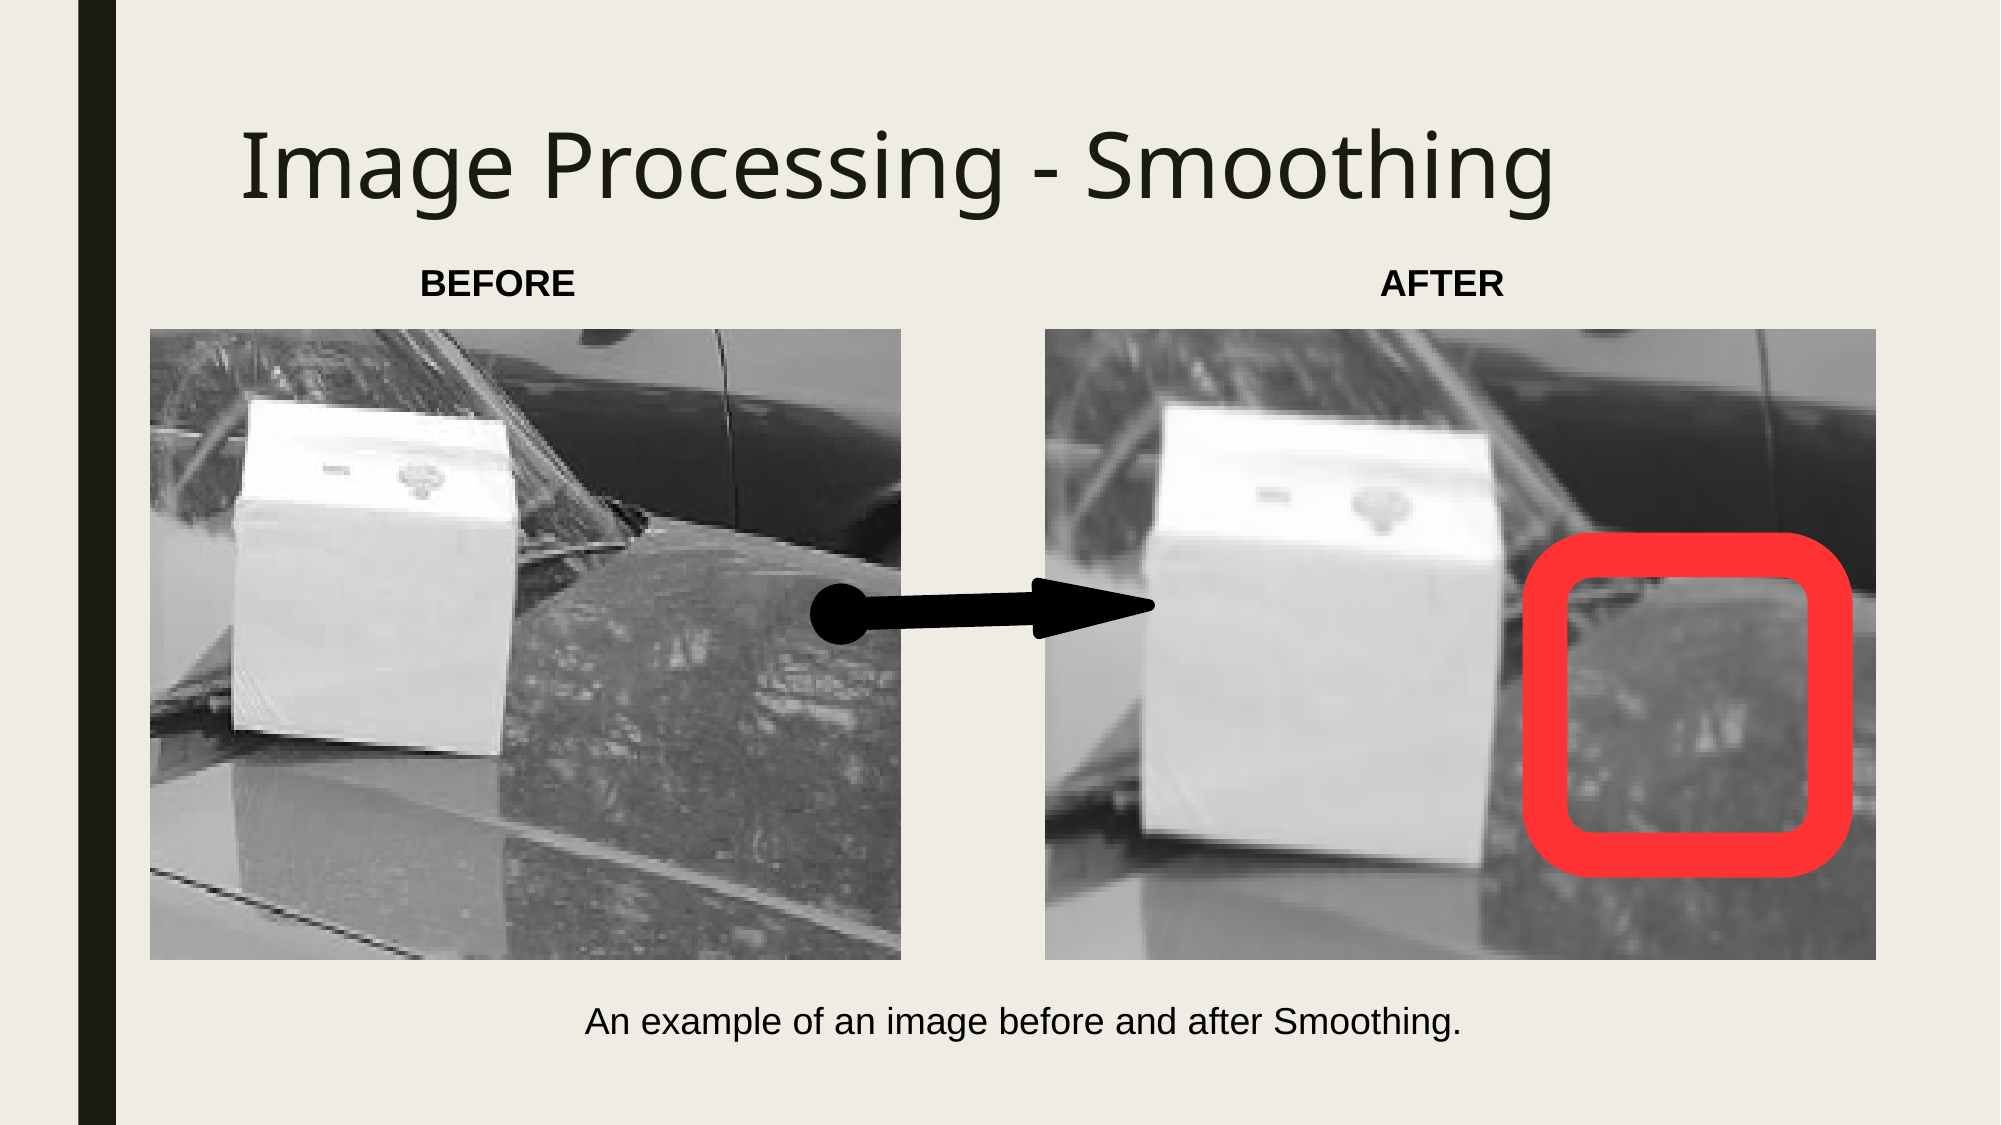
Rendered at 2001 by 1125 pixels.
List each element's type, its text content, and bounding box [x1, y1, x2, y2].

picture [1045, 329, 1876, 961]
text_box BEFORE [405, 254, 601, 312]
title Image Processing - Smoothing [225, 112, 1800, 357]
picture [150, 329, 901, 961]
text_box An example of an image before and after Smoothing. [570, 993, 1501, 1051]
text_box AFTER [1365, 254, 1576, 312]
